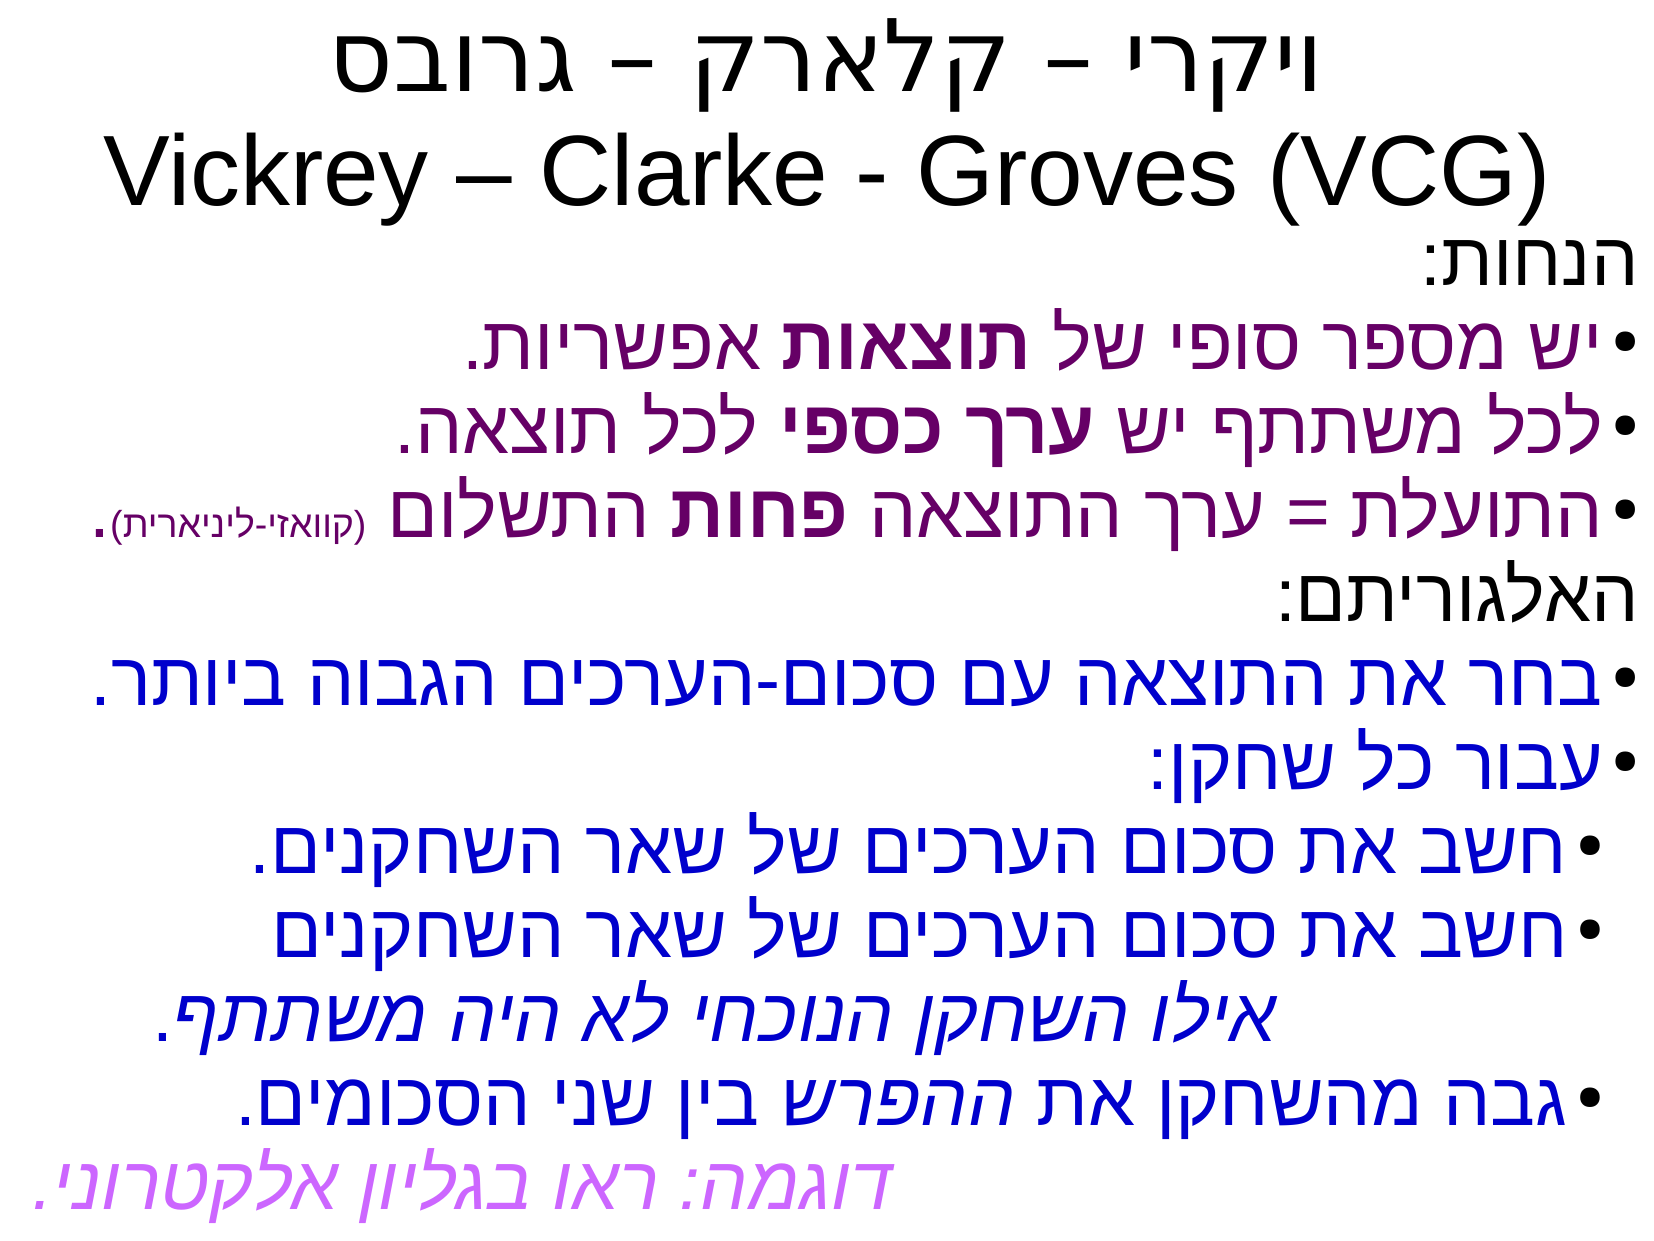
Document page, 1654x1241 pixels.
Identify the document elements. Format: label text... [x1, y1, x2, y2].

text_box הנחות: יש מספר סופי של תוצאות אפשריות. לכל משתתף יש ערך כספי לכל תוצאה. התועלת = ערך התוצאה פחות התשלום (קוואזי-ליניארית). האלגוריתם: בחר את התוצאה עם סכום-הערכים הגבוה ביותר. עבור כל שחקן: חשב את סכום הערכים של שאר השחקנים. חשב את סכום הערכים של שאר השחקנים אילו השחקן הנוכחי לא היה משתתף. גבה מהשחקן את ההפרש בין שני הסכומים. דוגמה: ראו בגליון אלקטרוני. [17, 210, 1654, 1241]
title ויקרי – קלארק – גרובס Vickrey – Clarke - Groves (VCG) [0, 0, 1654, 227]
